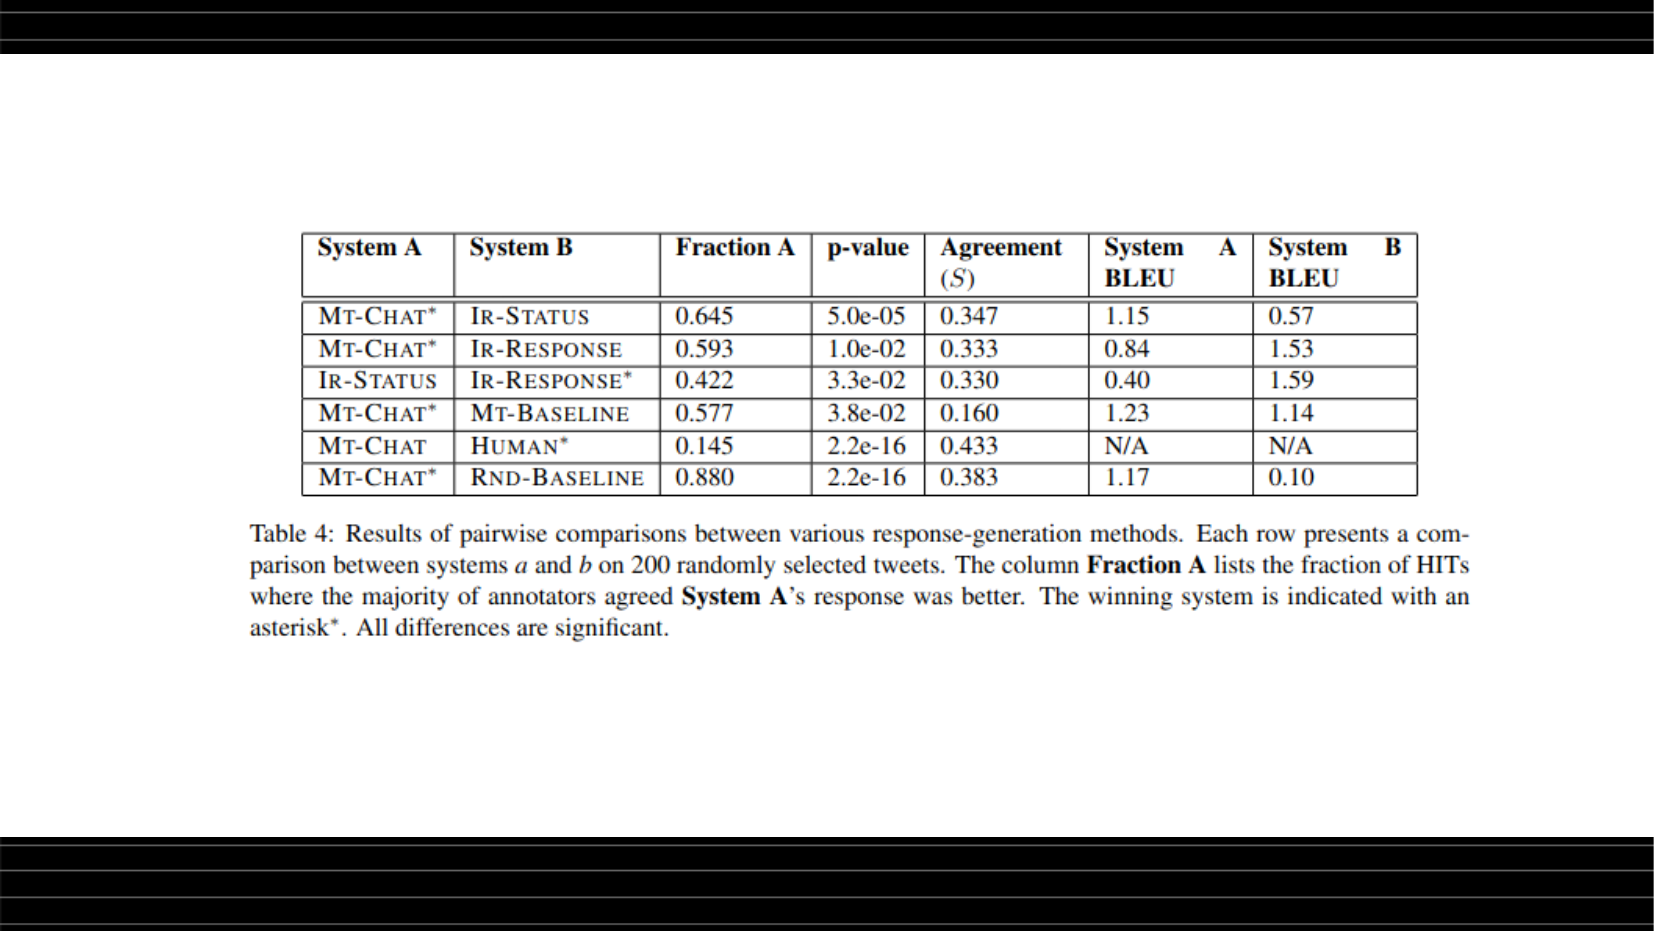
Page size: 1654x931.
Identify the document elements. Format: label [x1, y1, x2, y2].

picture [0, 837, 1654, 931]
picture [200, 207, 1531, 676]
picture [0, 0, 1654, 54]
